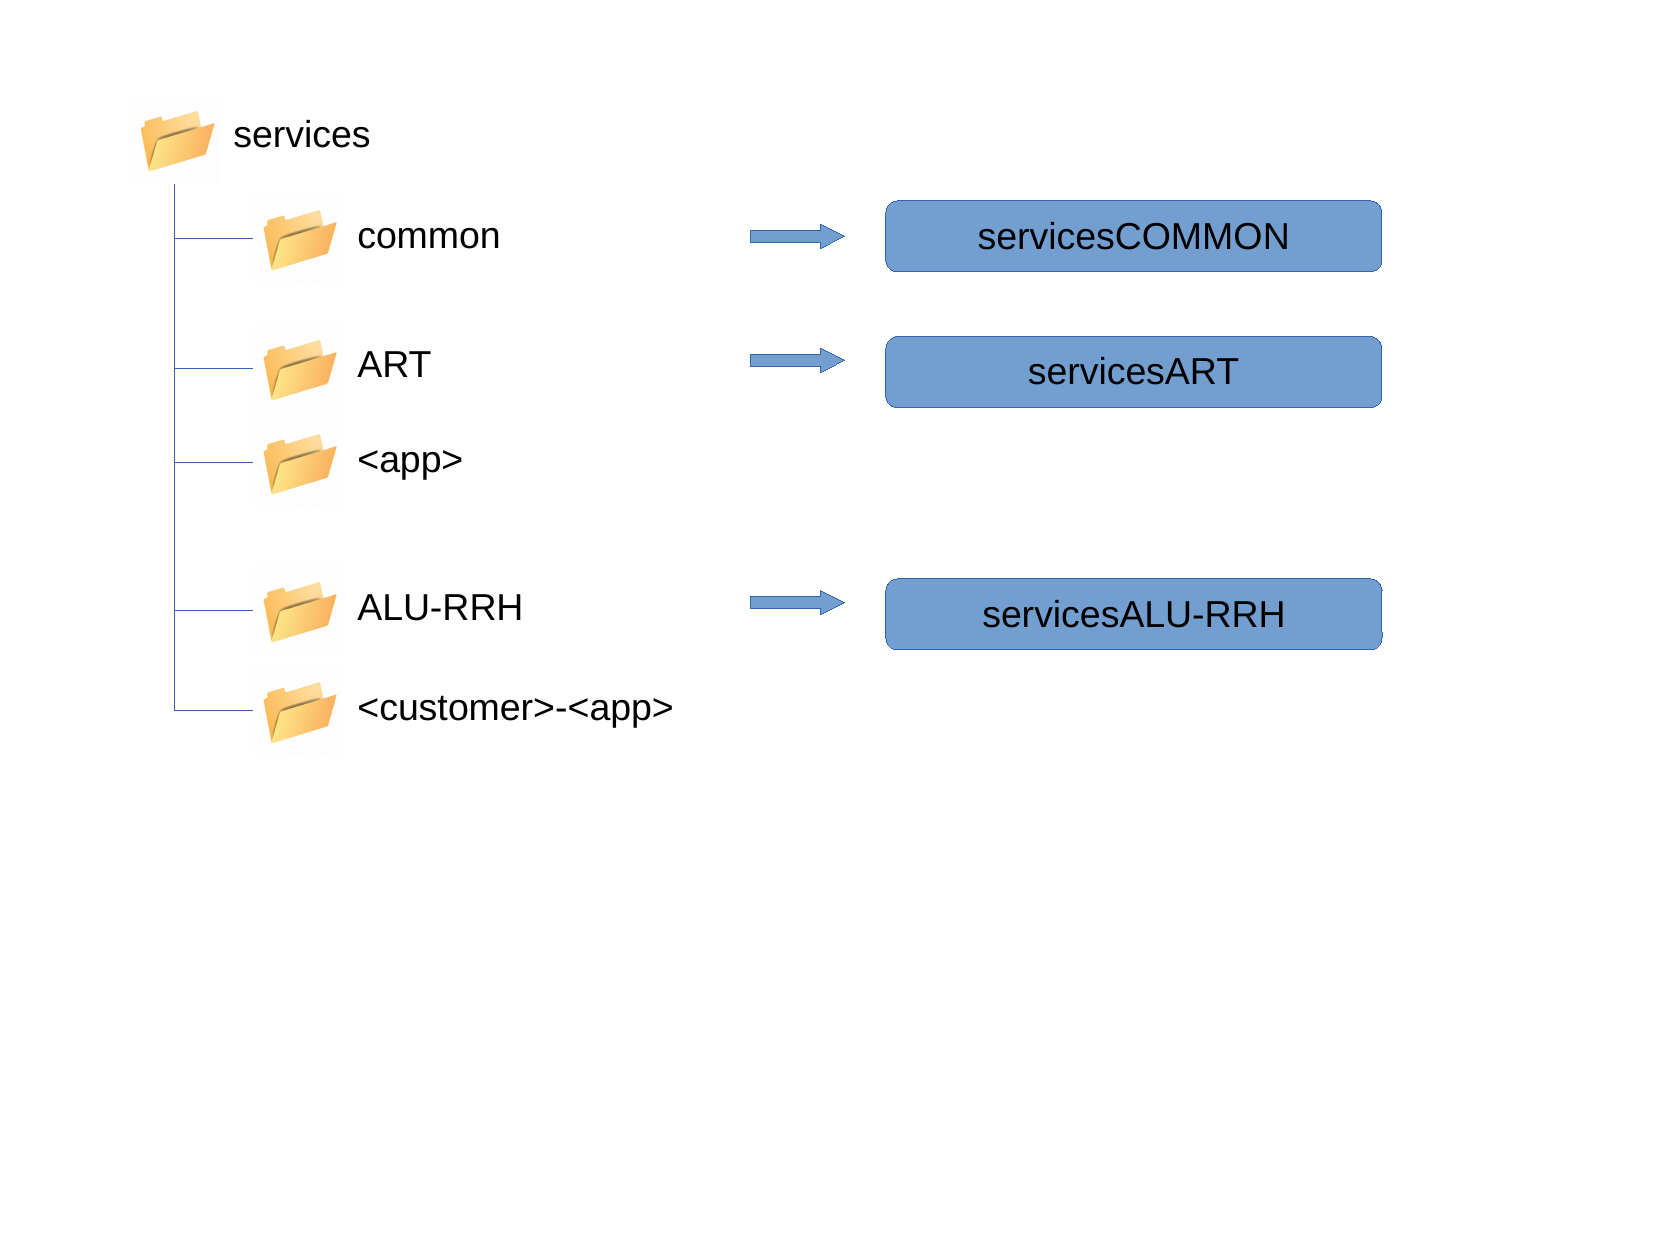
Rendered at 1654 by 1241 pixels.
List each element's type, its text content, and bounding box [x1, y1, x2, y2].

text_box [750, 224, 845, 249]
picture [252, 323, 343, 414]
text_box ART [342, 336, 555, 394]
text_box <app> [342, 431, 689, 488]
text_box servicesALU-RRH [885, 578, 1383, 650]
picture [252, 193, 343, 284]
text_box servicesART [885, 336, 1382, 408]
picture [252, 665, 343, 757]
picture [252, 417, 343, 508]
text_box [750, 590, 845, 615]
picture [252, 565, 343, 656]
text_box services [218, 106, 454, 164]
text_box [750, 348, 845, 373]
text_box <customer>-<app> [342, 679, 689, 737]
text_box servicesCOMMON [885, 200, 1382, 272]
text_box common [342, 206, 516, 264]
picture [129, 94, 221, 185]
text_box ALU-RRH [342, 578, 556, 636]
